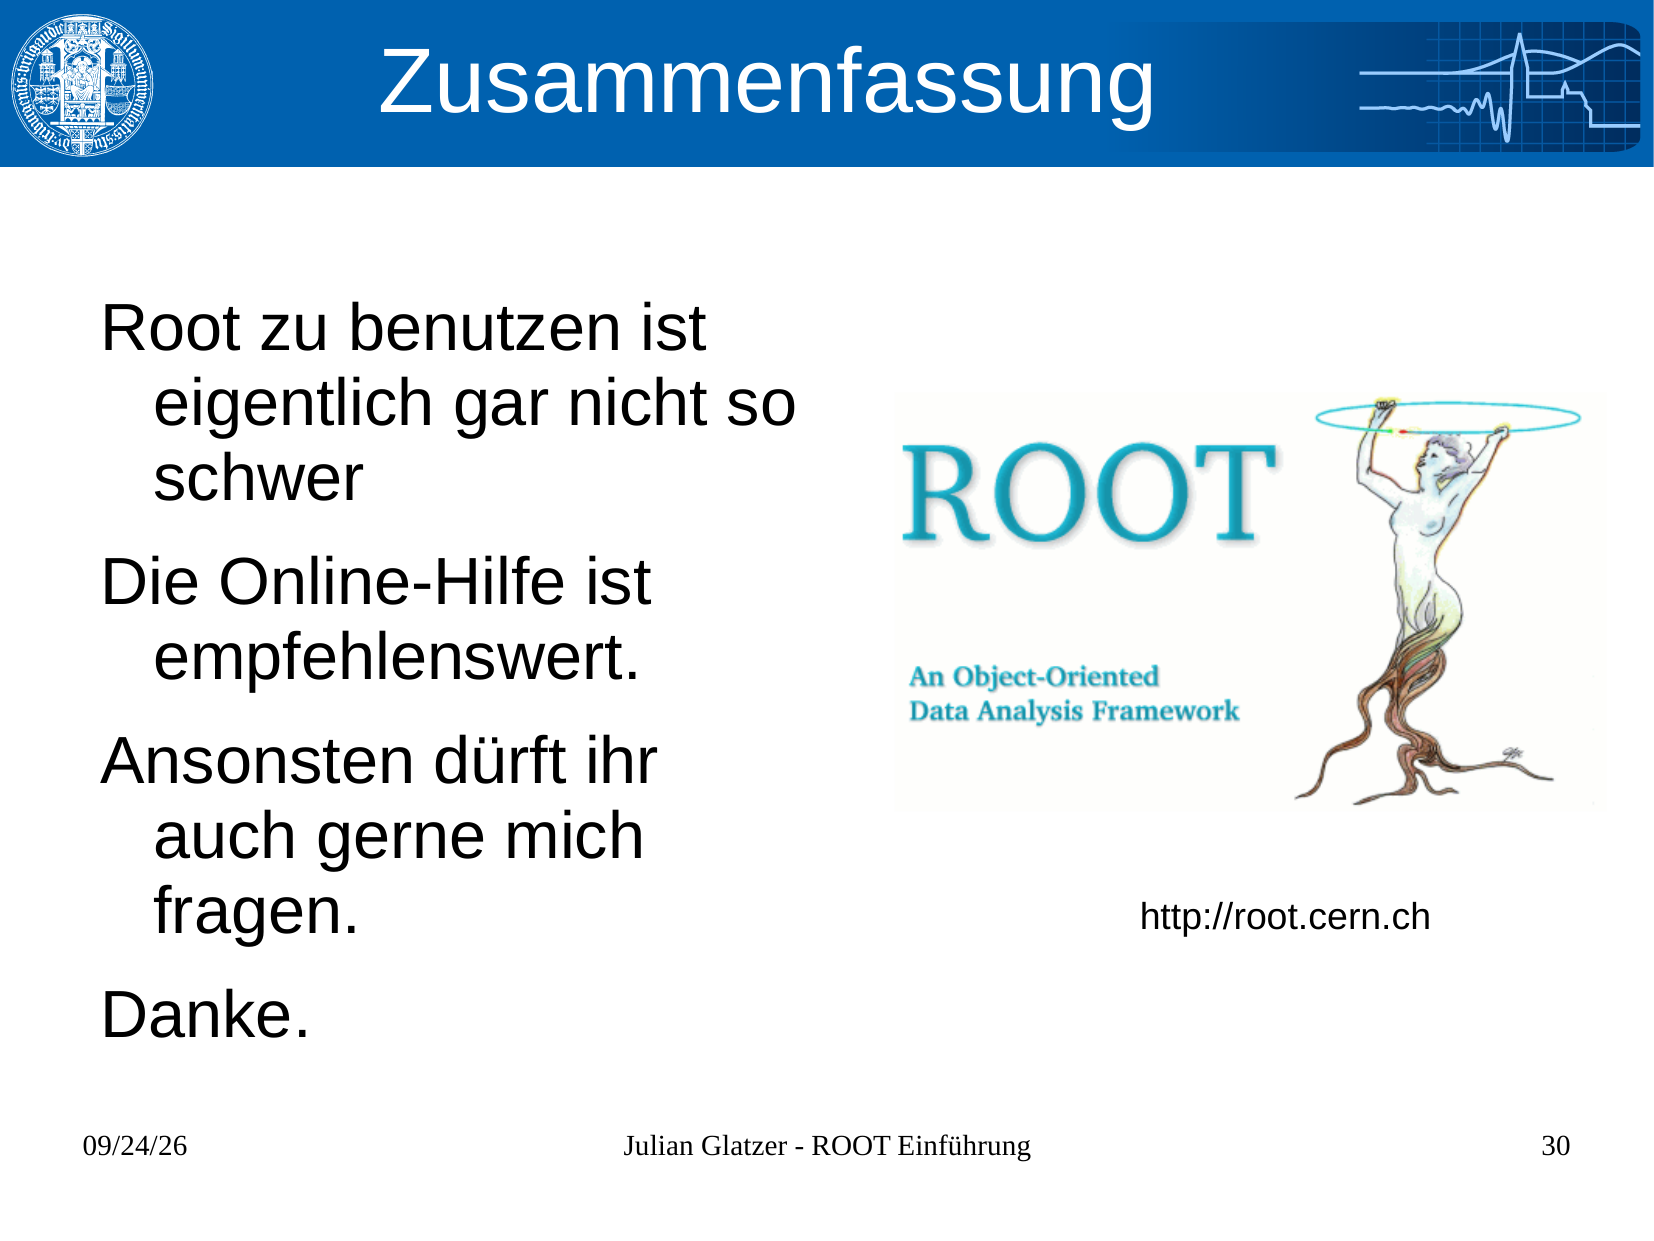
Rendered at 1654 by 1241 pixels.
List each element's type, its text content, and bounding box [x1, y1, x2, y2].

text_box http://root.cern.ch [1125, 888, 1447, 946]
title Zusammenfassung [187, 11, 1351, 151]
list Root zu benutzen ist eigentlich gar nicht so schwer Die Online-Hilfe ist empfehlenswert. Ansonsten dürft ihr auch gerne mich fragen. Danke. [82, 290, 809, 1109]
picture [0, 0, 1654, 167]
picture [886, 391, 1613, 830]
